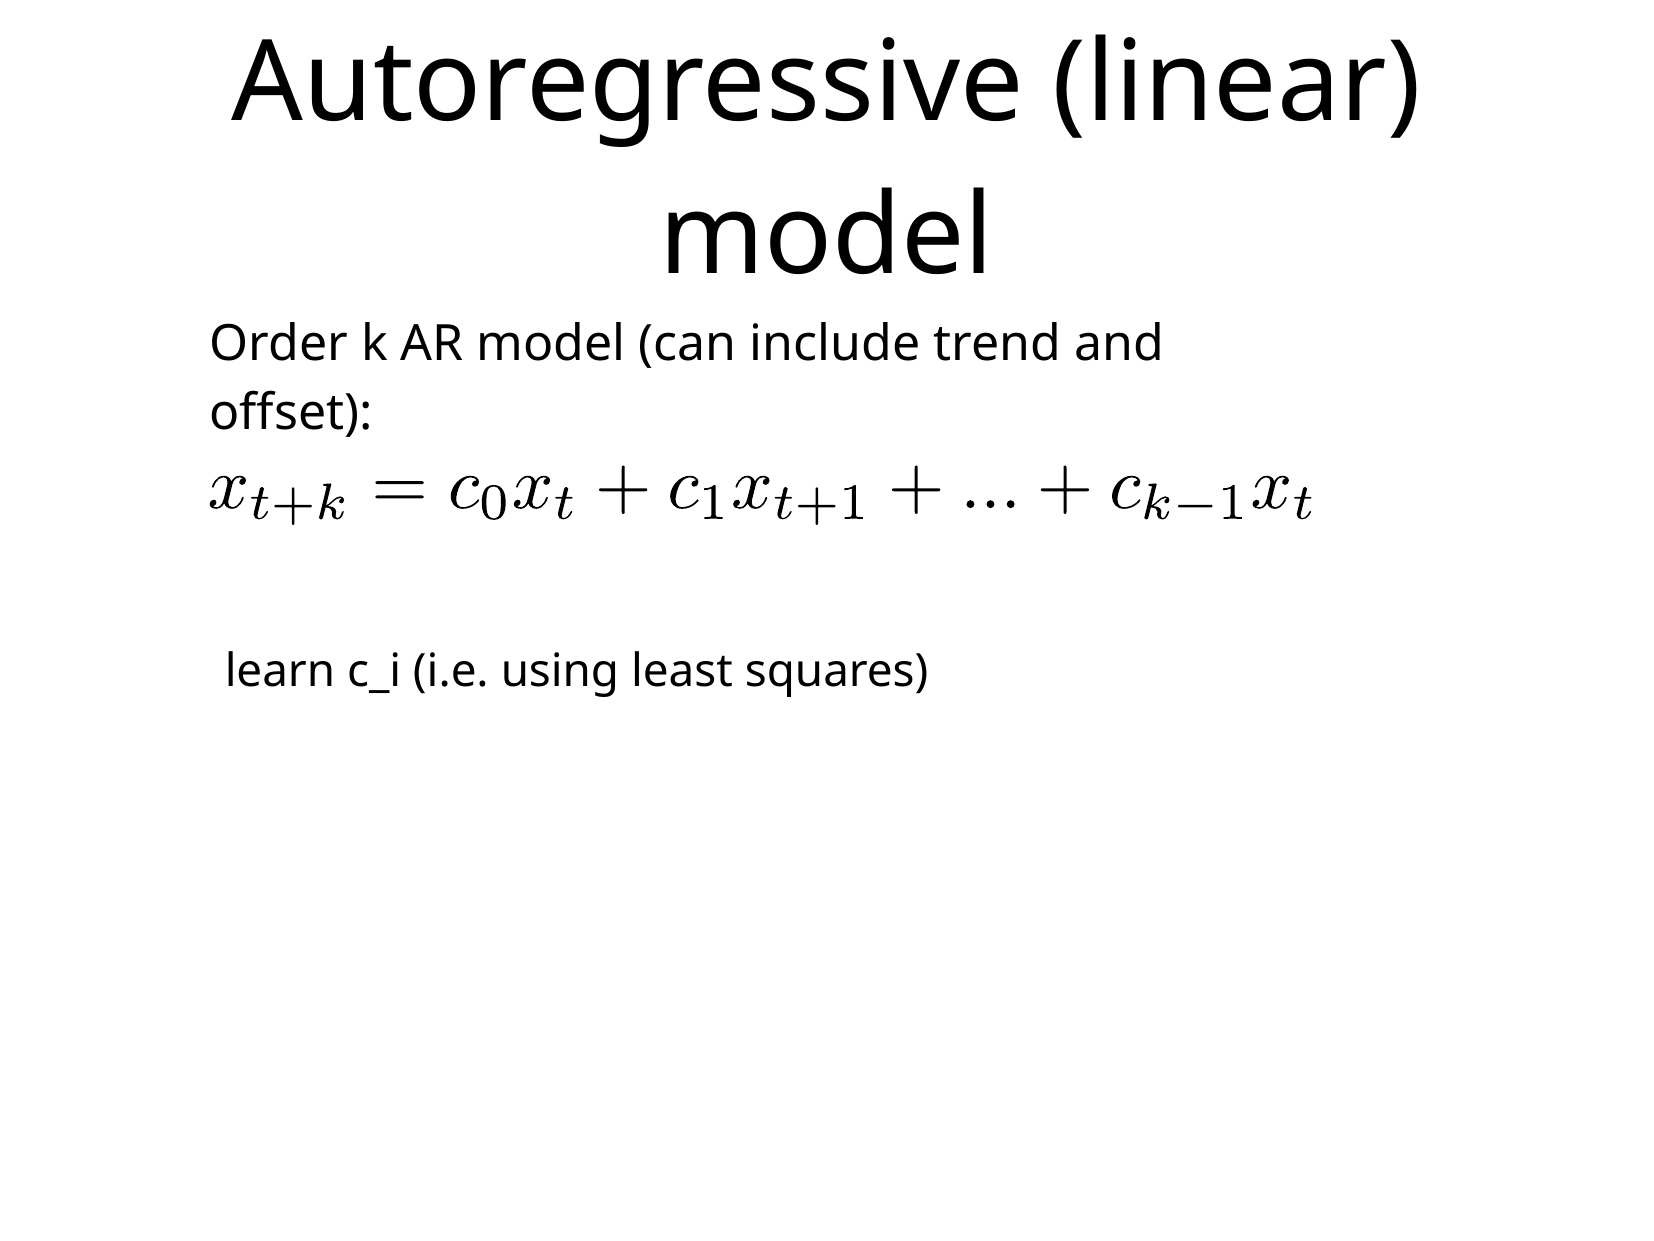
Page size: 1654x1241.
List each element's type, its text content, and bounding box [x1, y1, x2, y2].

text_box Order k AR model (can include trend and offset): [195, 300, 1261, 415]
text_box learn c_i (i.e. using least squares) [210, 630, 1066, 737]
title Autoregressive (linear) model [82, 49, 1571, 257]
text_box [207, 465, 1314, 526]
